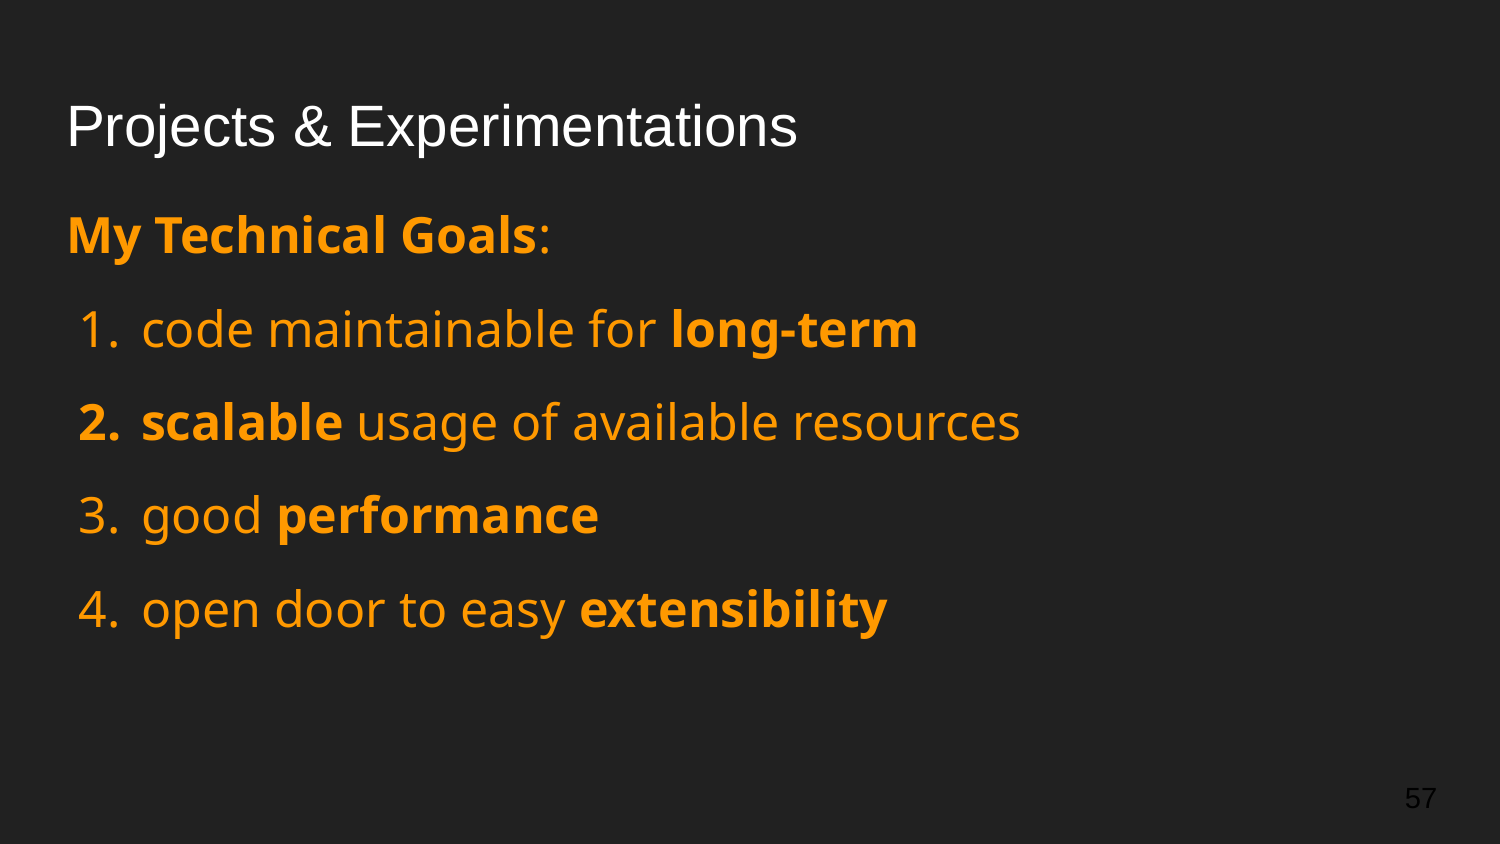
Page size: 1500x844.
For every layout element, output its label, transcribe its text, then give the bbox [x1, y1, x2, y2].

list My Technical Goals: code maintainable for long-term scalable usage of available resources good performance open door to easy extensibility [51, 189, 1449, 750]
slide_number <number> [1389, 764, 1480, 830]
title Projects & Experimentations [51, 72, 1449, 167]
